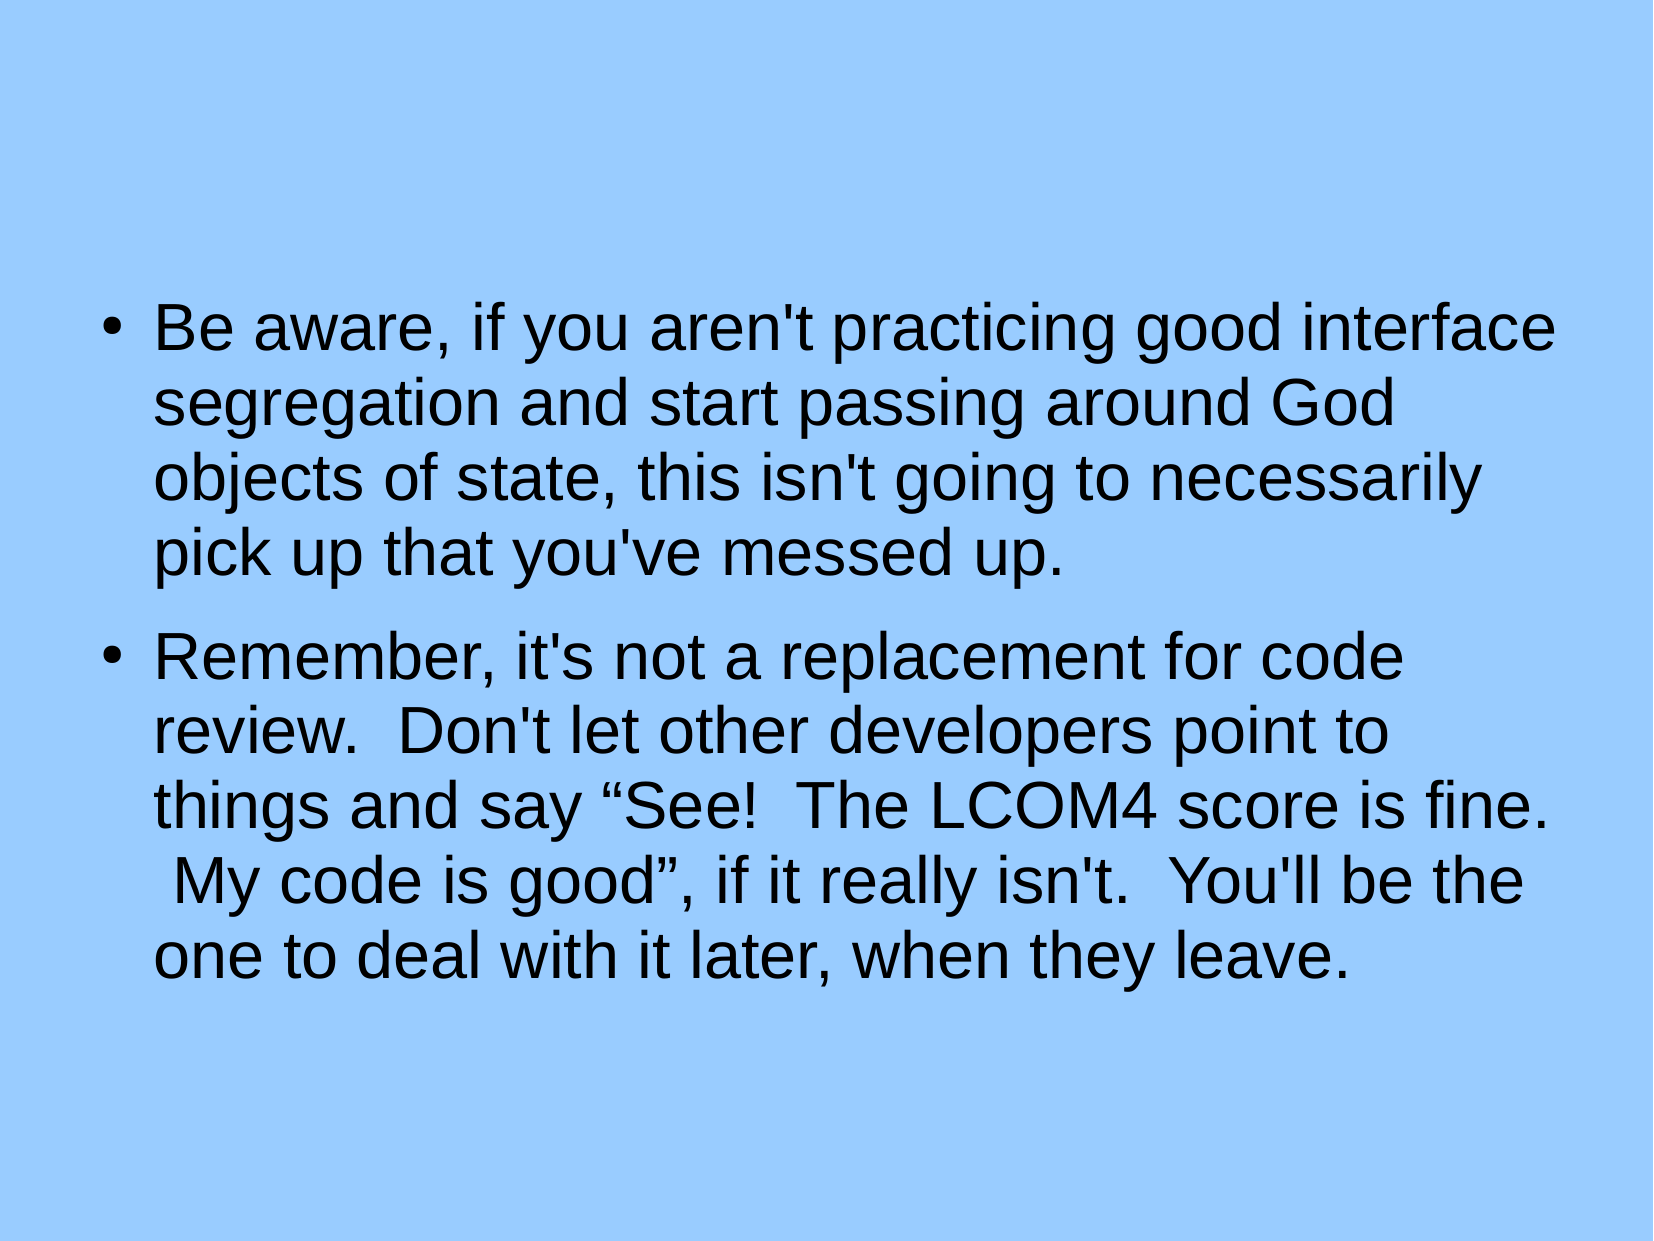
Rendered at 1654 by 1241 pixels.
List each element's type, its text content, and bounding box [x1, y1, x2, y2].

list Be aware, if you aren't practicing good interface segregation and start passing around God objects of state, this isn't going to necessarily pick up that you've messed up. Remember, it's not a replacement for code review. Don't let other developers point to things and say “See! The LCOM4 score is fine. My code is good”, if it really isn't. You'll be the one to deal with it later, when they leave. [82, 290, 1571, 1010]
